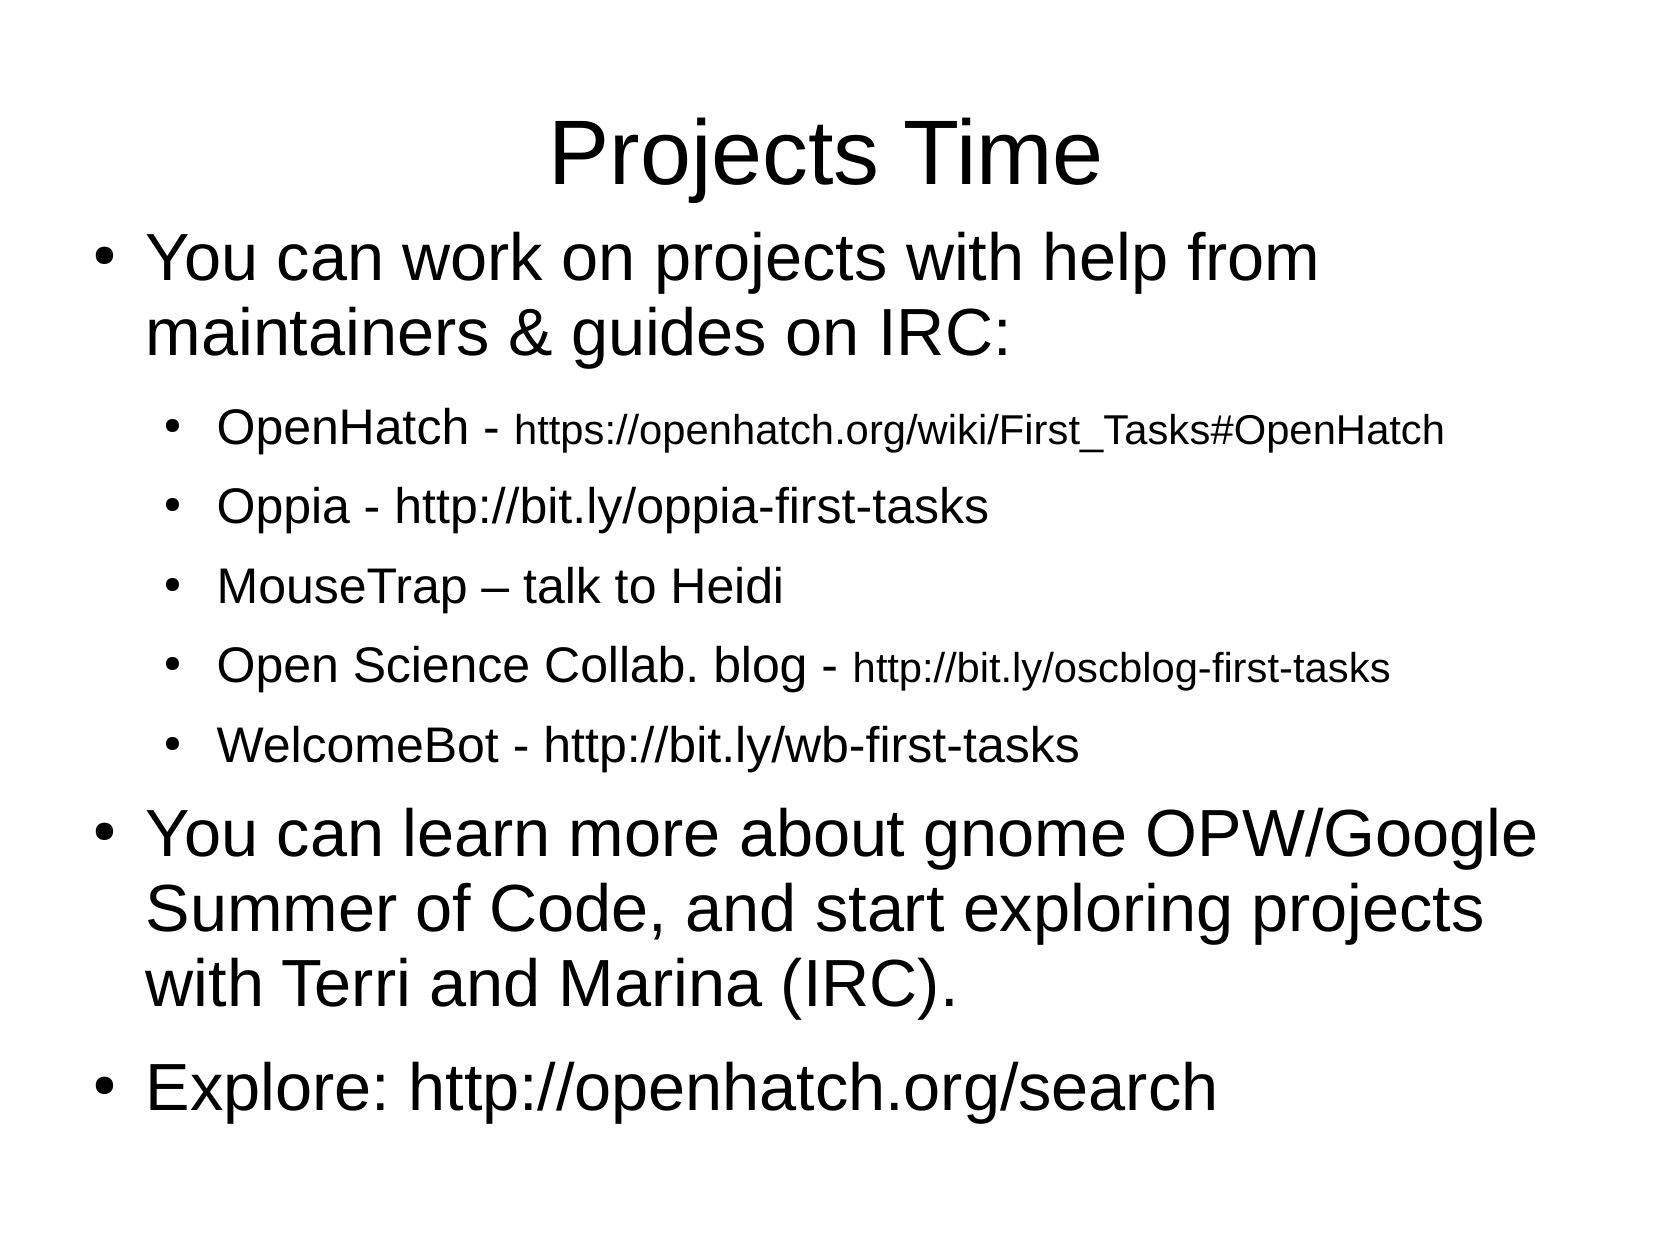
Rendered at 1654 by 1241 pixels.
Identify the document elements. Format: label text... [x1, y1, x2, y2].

title Projects Time [82, 49, 1571, 257]
list You can work on projects with help from maintainers & guides on IRC: OpenHatch - https://openhatch.org/wiki/First_Tasks#OpenHatch Oppia - http://bit.ly/oppia-first-tasks MouseTrap – talk to Heidi Open Science Collab. blog - http://bit.ly/oscblog-first-tasks WelcomeBot - http://bit.ly/wb-first-tasks You can learn more about gnome OPW/Google Summer of Code, and start exploring projects with Terri and Marina (IRC). Explore: http://openhatch.org/search [75, 220, 1564, 1220]
